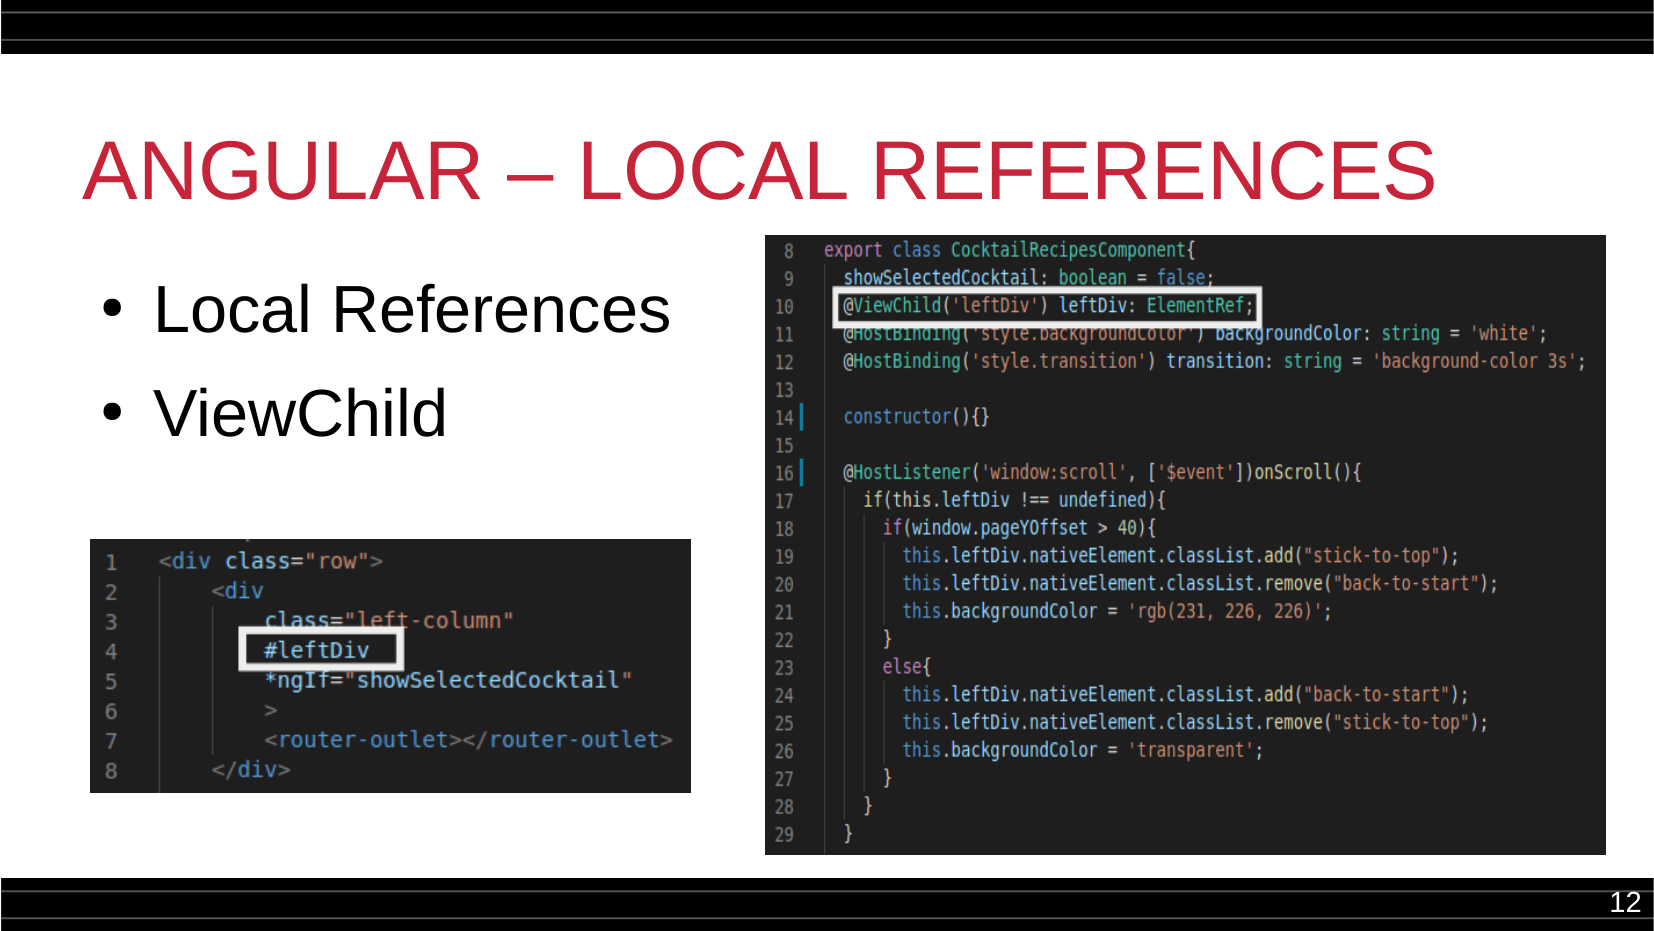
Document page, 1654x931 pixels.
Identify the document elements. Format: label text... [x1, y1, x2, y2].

picture [1, 878, 1654, 931]
picture [90, 539, 691, 794]
list Local References ViewChild [82, 271, 736, 851]
picture [765, 235, 1606, 856]
title ANGULAR – LOCAL REFERENCES [82, 92, 1571, 249]
picture [1, 0, 1654, 54]
